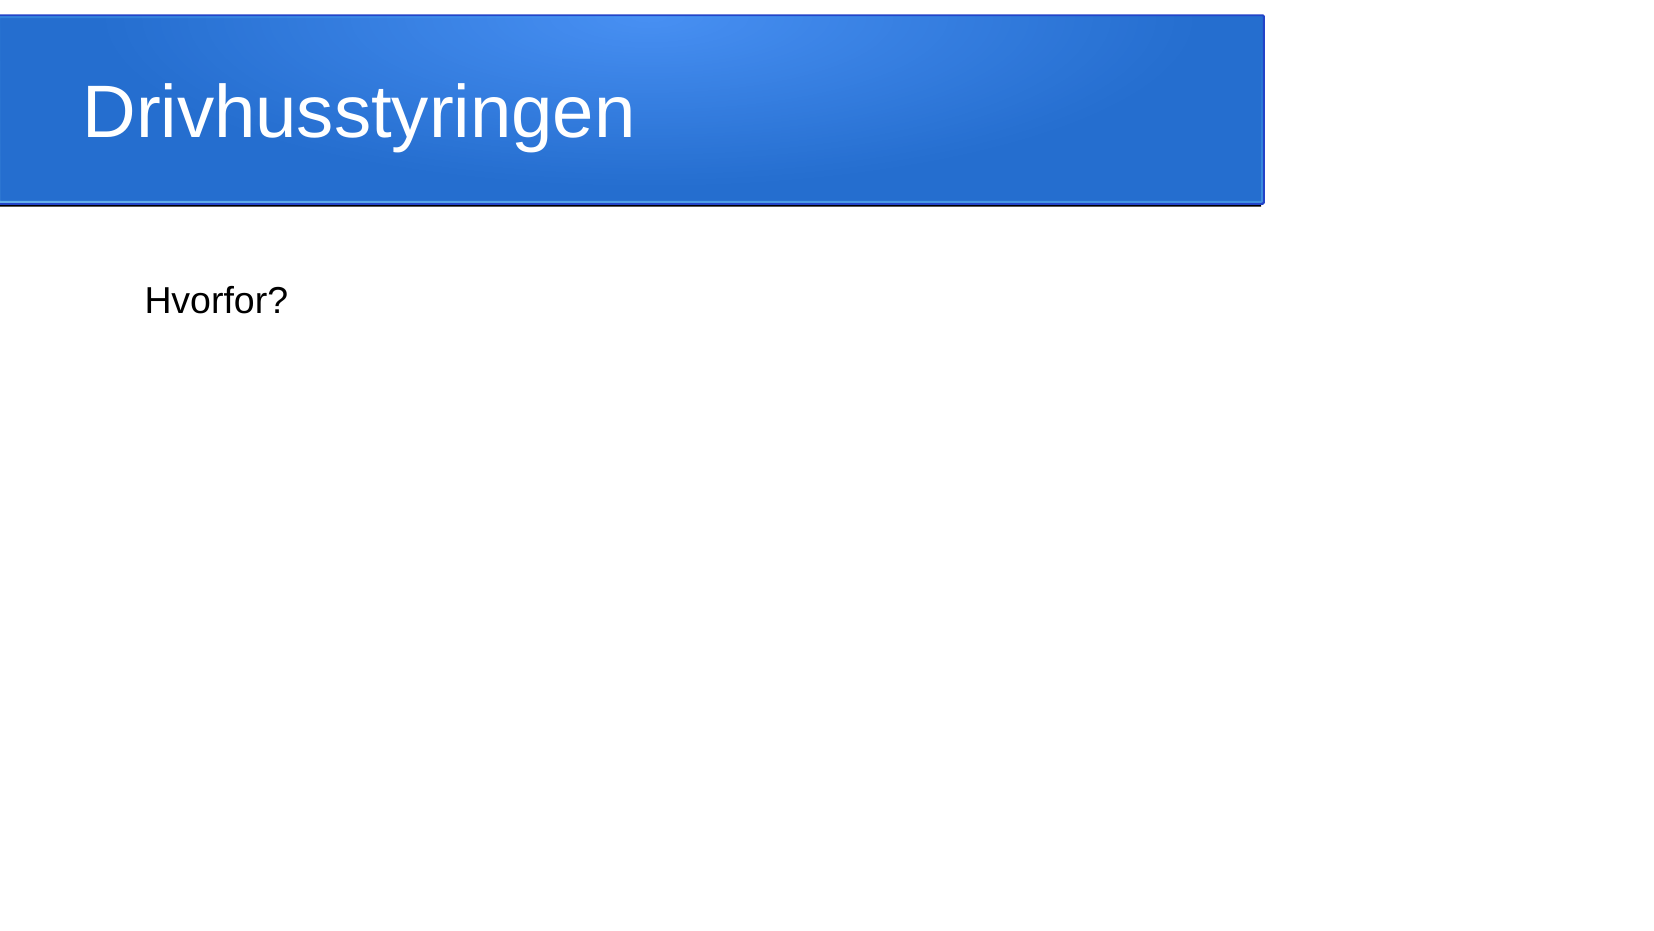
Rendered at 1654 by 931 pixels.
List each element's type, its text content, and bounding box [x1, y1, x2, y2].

text_box [129, 271, 993, 426]
text_box Hvorfor? [129, 271, 304, 329]
title Drivhusstyringen [82, 35, 1235, 189]
